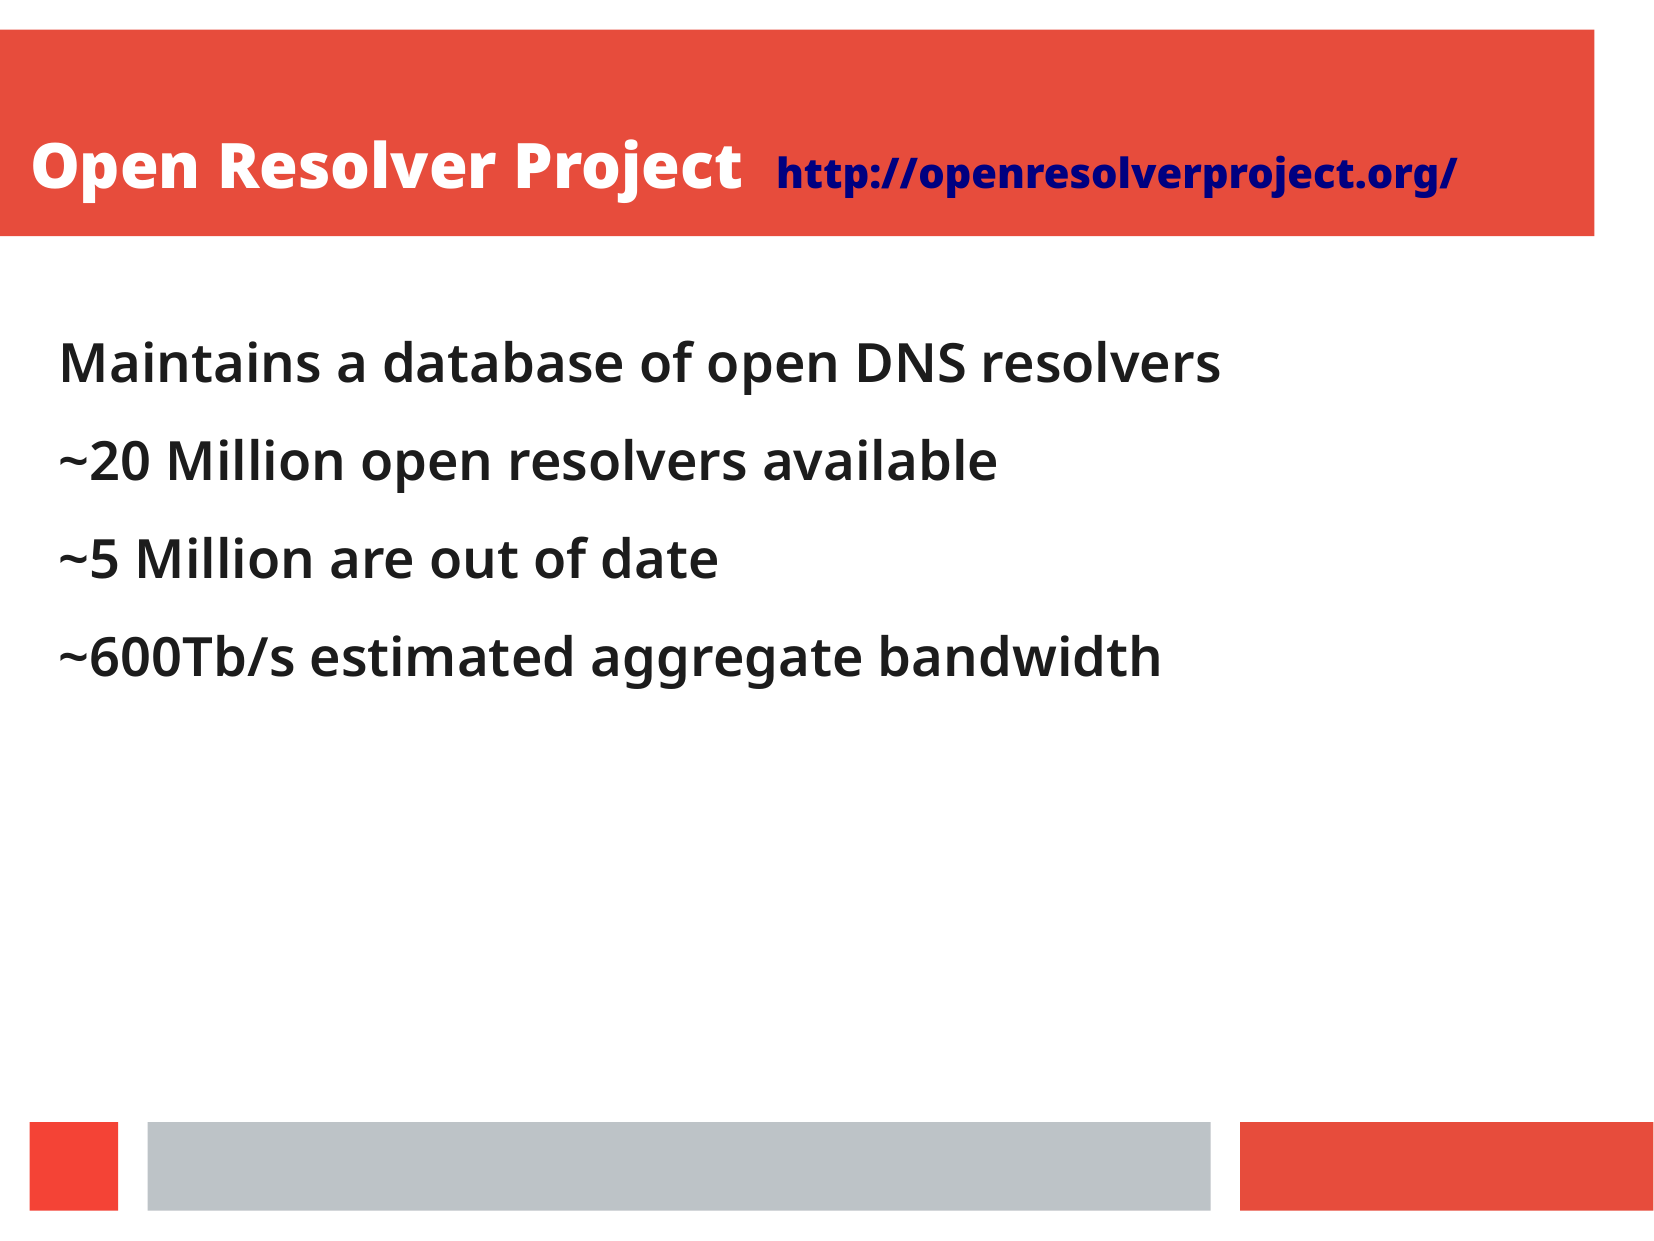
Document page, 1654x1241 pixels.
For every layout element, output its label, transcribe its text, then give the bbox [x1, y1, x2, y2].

title Open Resolver Project http://openresolverproject.org/ [30, 59, 1595, 207]
list Maintains a database of open DNS resolvers ~20 Million open resolvers available ~5 Million are out of date ~600Tb/s estimated aggregate bandwidth [59, 324, 1565, 1093]
